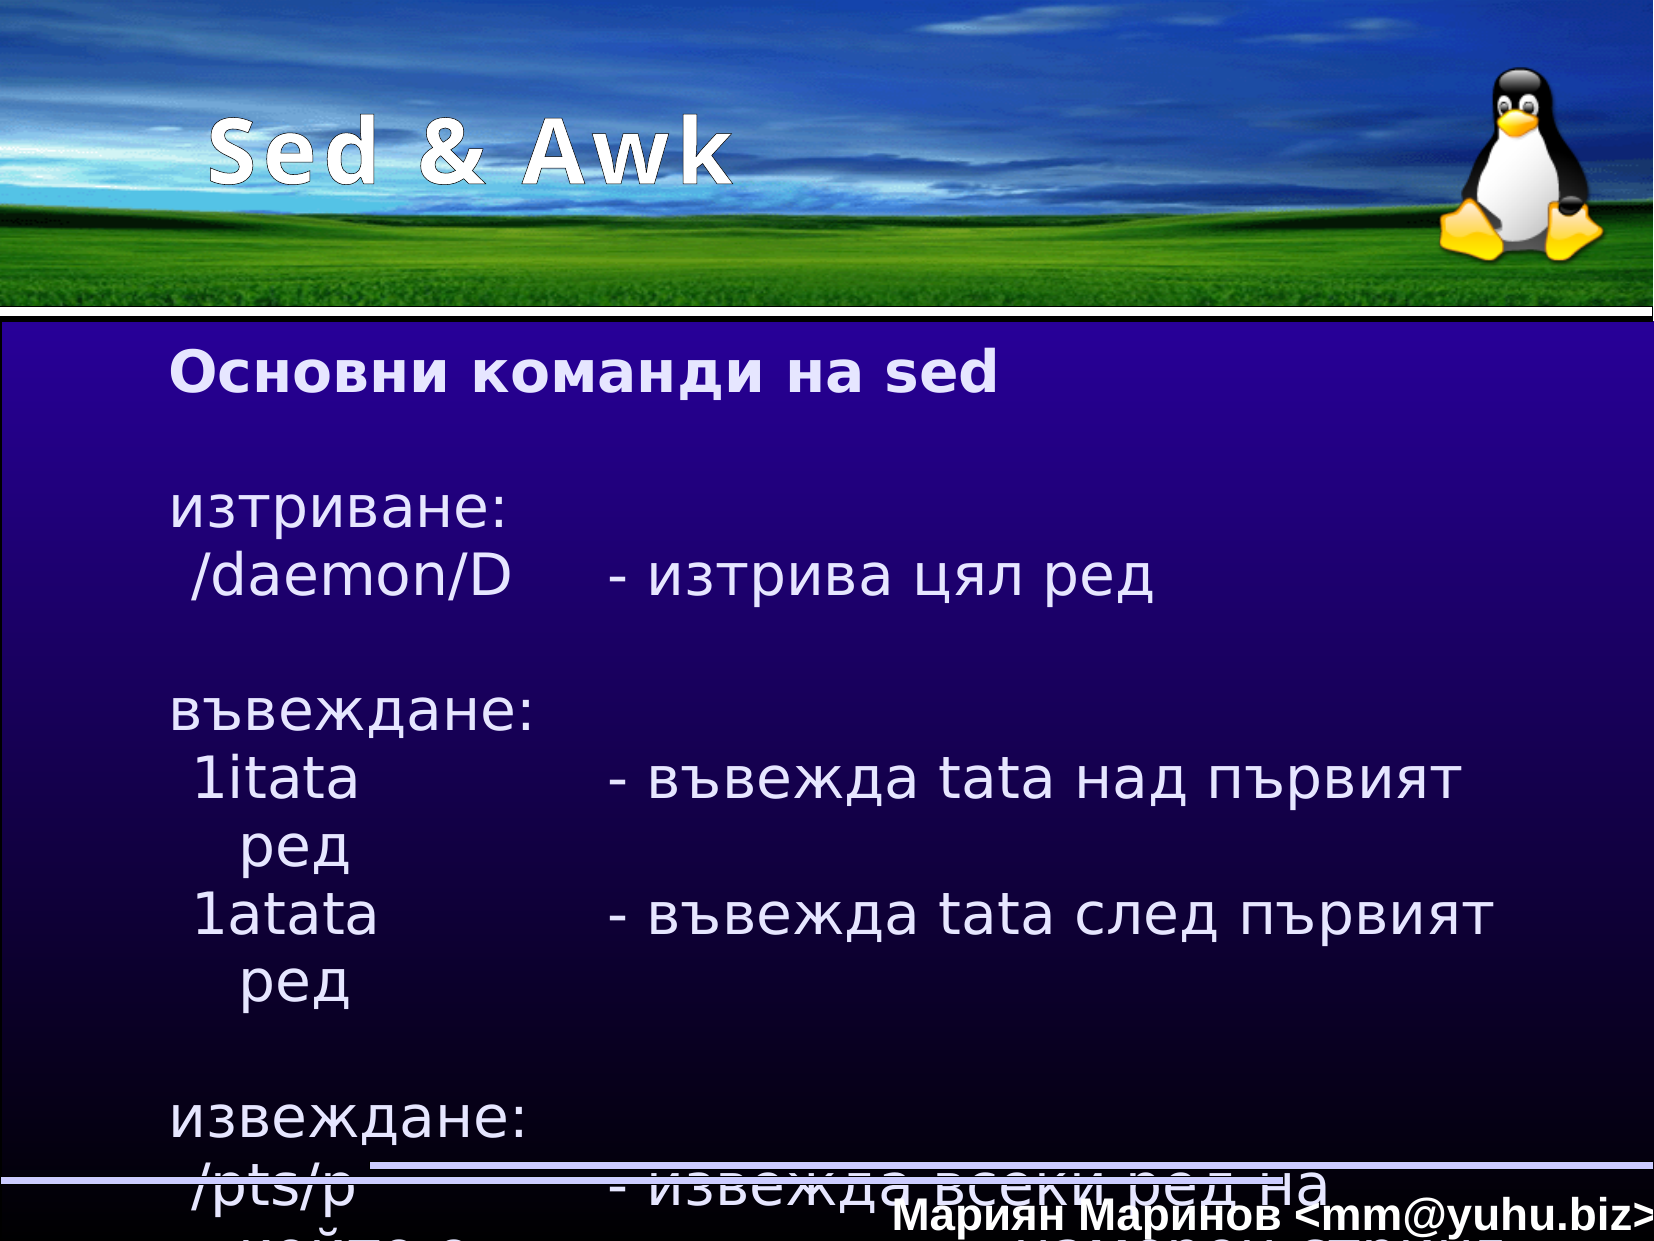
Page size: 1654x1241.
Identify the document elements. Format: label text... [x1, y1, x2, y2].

text_box Мариян Маринов <mm@yuhu.biz> [891, 1189, 1653, 1241]
title Sed & Awk [206, 44, 1416, 252]
list Основни команди на sed изтриване: /daemon/D - изтрива цял ред въвеждане: 1itata - въвежда tata над първият ред 1аtata - въвежда tata след първият ред извеждане: /pts/p - извежда всеки ред на който е намерен стринг pts [96, 338, 1524, 1241]
text_box [0, 321, 1653, 1241]
text_box [0, 306, 1653, 317]
picture [0, 0, 1653, 306]
